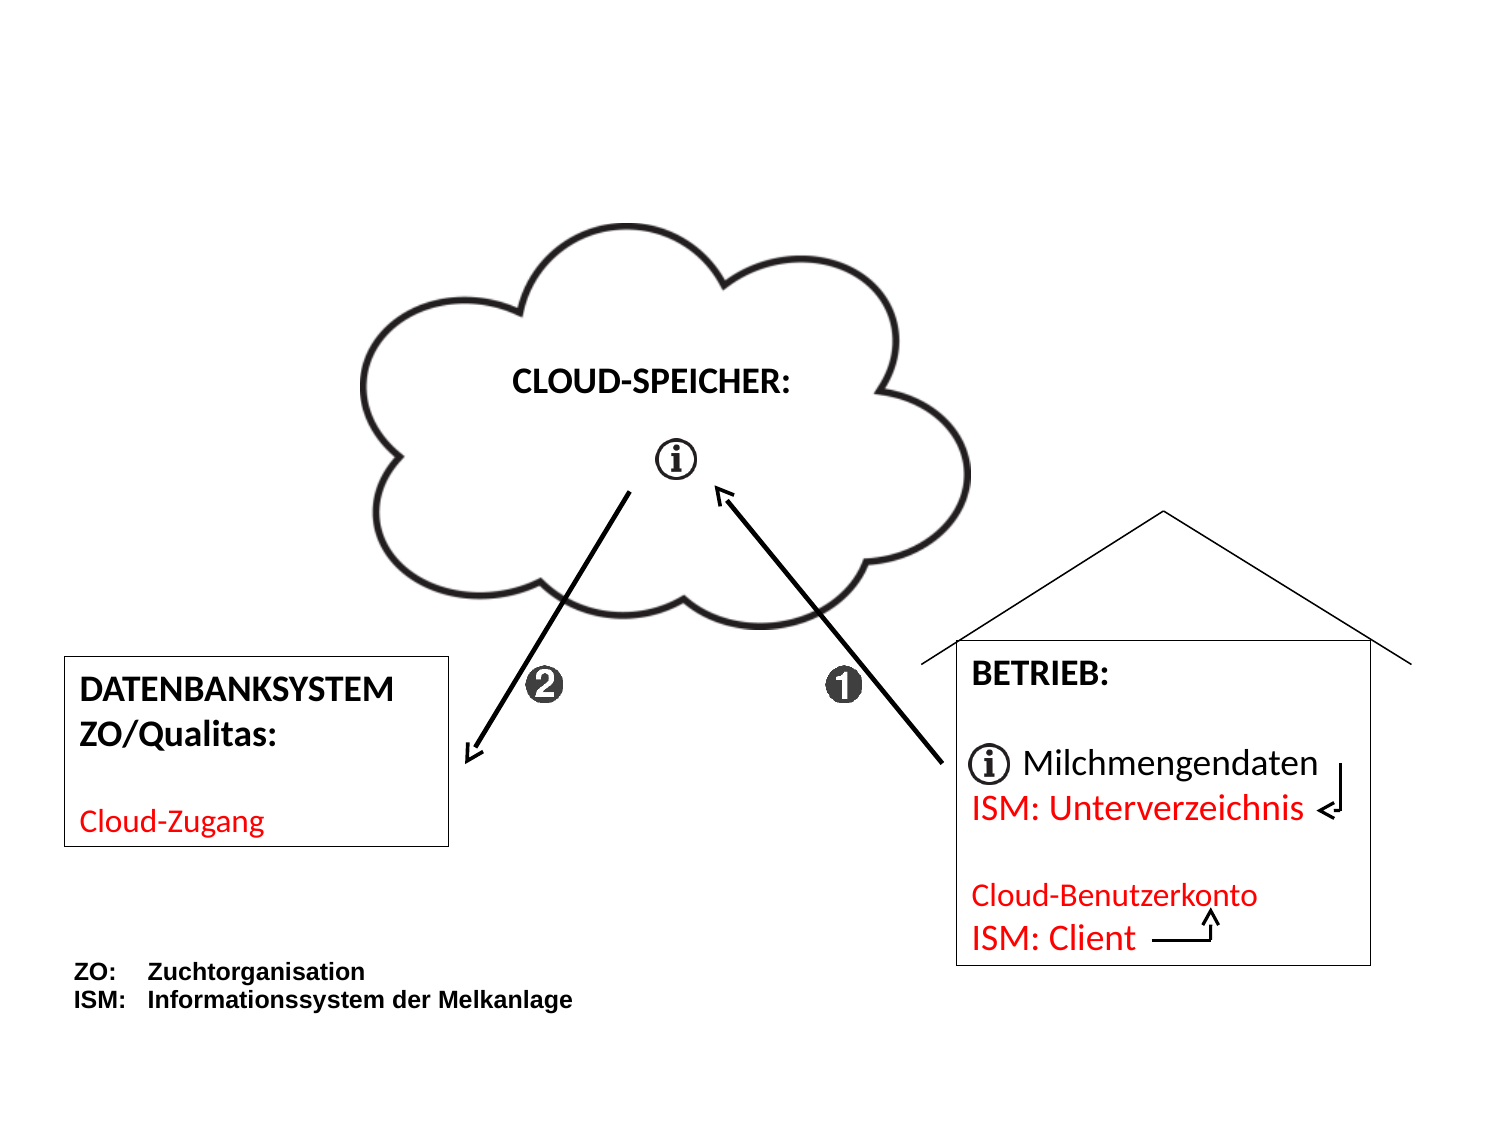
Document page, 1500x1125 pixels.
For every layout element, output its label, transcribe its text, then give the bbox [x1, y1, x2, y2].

text_box BETRIEB: Milchmengendaten ISM: Unterverzeichnis Cloud-Benutzerkonto ISM: Client [956, 640, 1371, 966]
text_box CLOUD-SPEICHER: [497, 348, 833, 409]
picture [360, 223, 971, 630]
picture [825, 665, 862, 703]
text_box ZO: Zuchtorganisation ISM: Informationssystem der Melkanlage [59, 950, 626, 1053]
picture [525, 665, 563, 703]
text_box DATENBANKSYSTEM ZO/Qualitas: Cloud-Zugang [64, 656, 449, 847]
